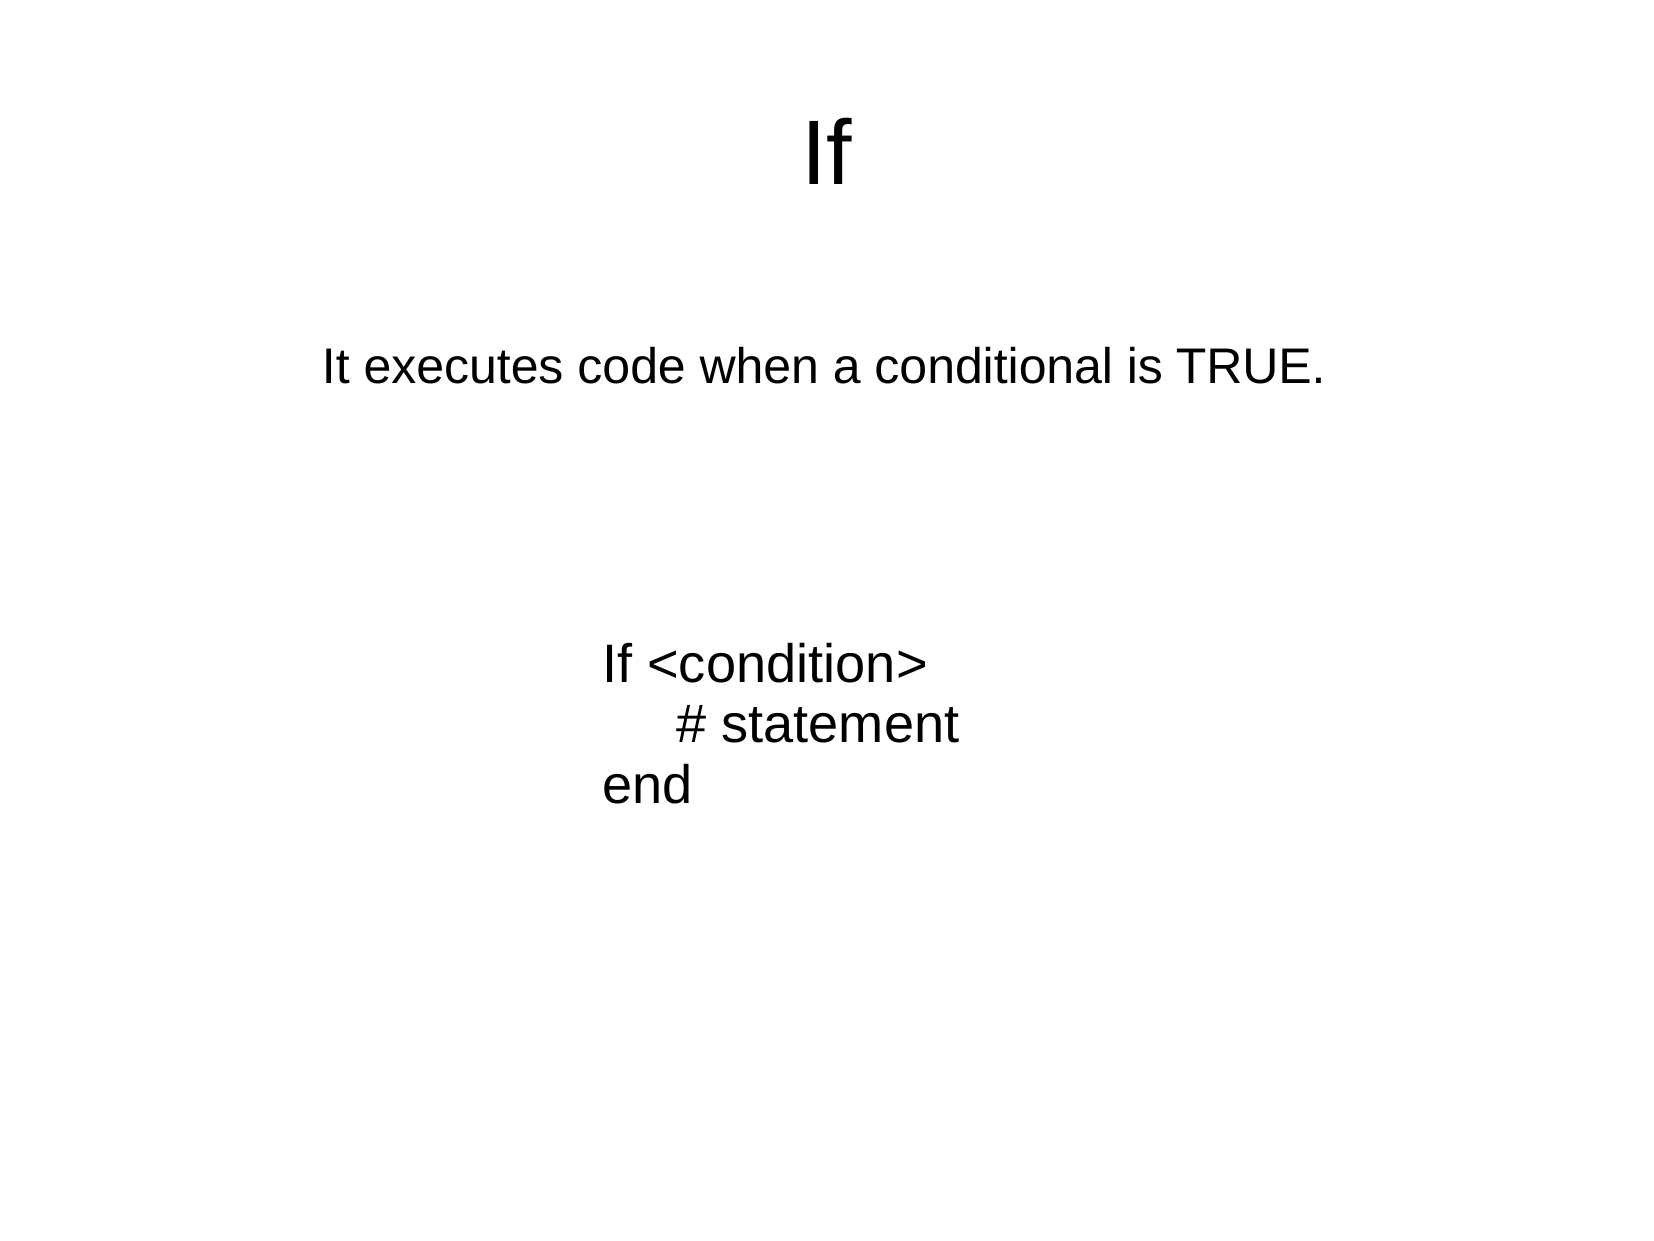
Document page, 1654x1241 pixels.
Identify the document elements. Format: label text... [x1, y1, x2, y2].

subtitle If <condition> # statement end [602, 585, 1052, 863]
title If [82, 49, 1571, 257]
text_box It executes code when a conditional is TRUE. [307, 330, 1371, 458]
